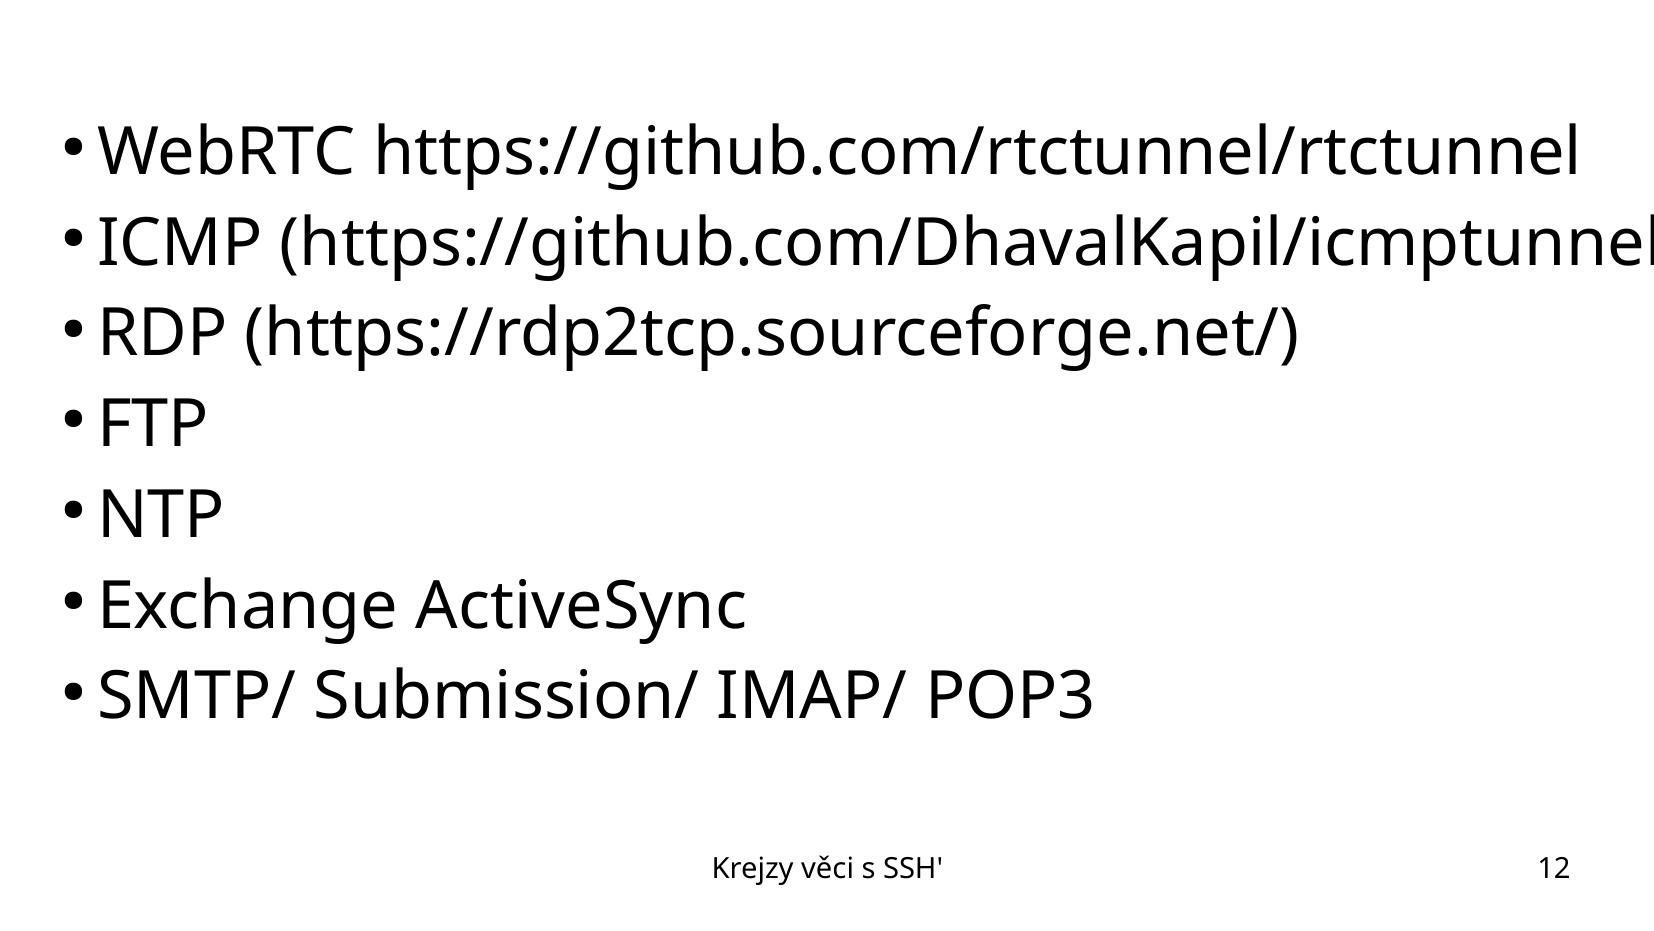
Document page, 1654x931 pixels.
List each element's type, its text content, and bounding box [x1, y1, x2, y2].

text_box WebRTC https://github.com/rtctunnel/rtctunnel ICMP (https://github.com/DhavalKapil/icmptunnel) RDP (https://rdp2tcp.sourceforge.net/) FTP NTP Exchange ActiveSync SMTP/ Submission/ IMAP/ POP3 [46, 95, 1607, 776]
